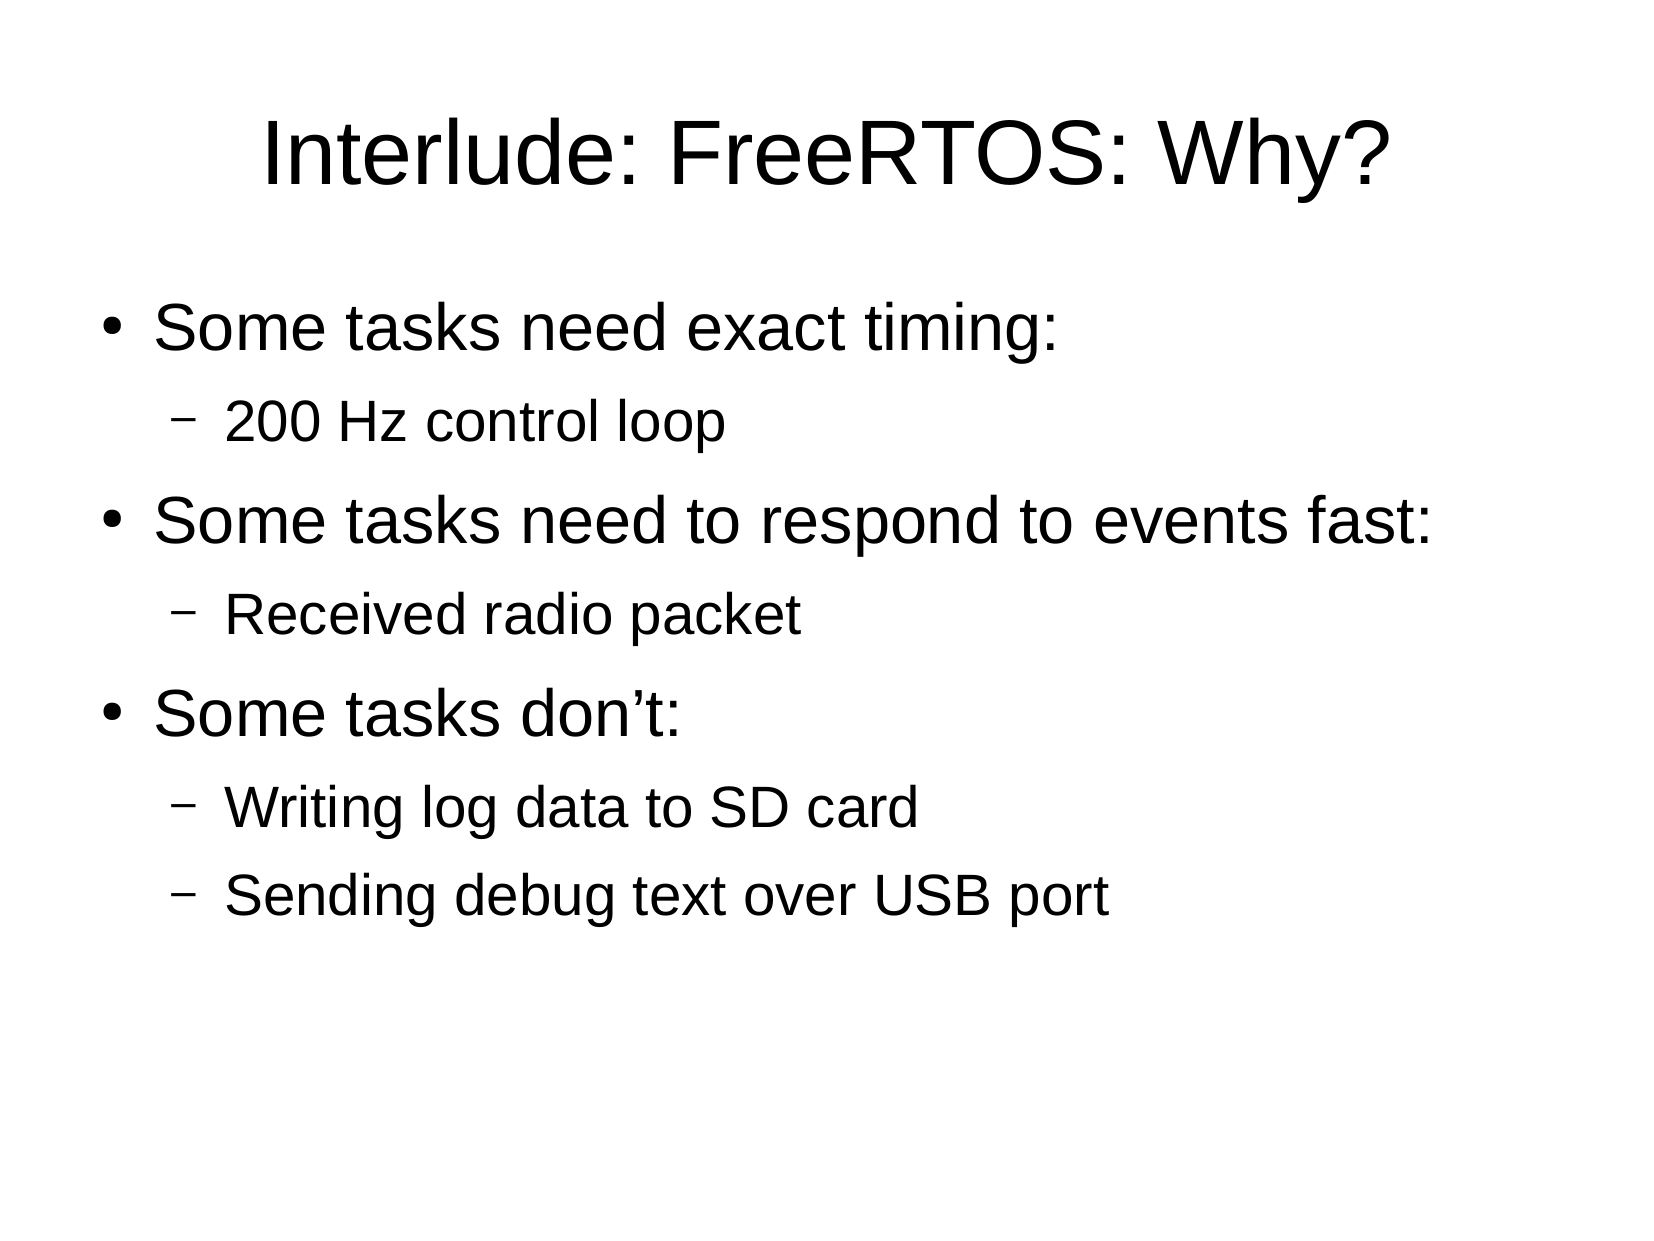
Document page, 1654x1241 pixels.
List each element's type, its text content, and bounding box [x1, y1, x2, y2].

list Some tasks need exact timing: 200 Hz control loop Some tasks need to respond to events fast: Received radio packet Some tasks don’t: Writing log data to SD card Sending debug text over USB port [82, 290, 1571, 1010]
title Interlude: FreeRTOS: Why? [82, 49, 1571, 257]
